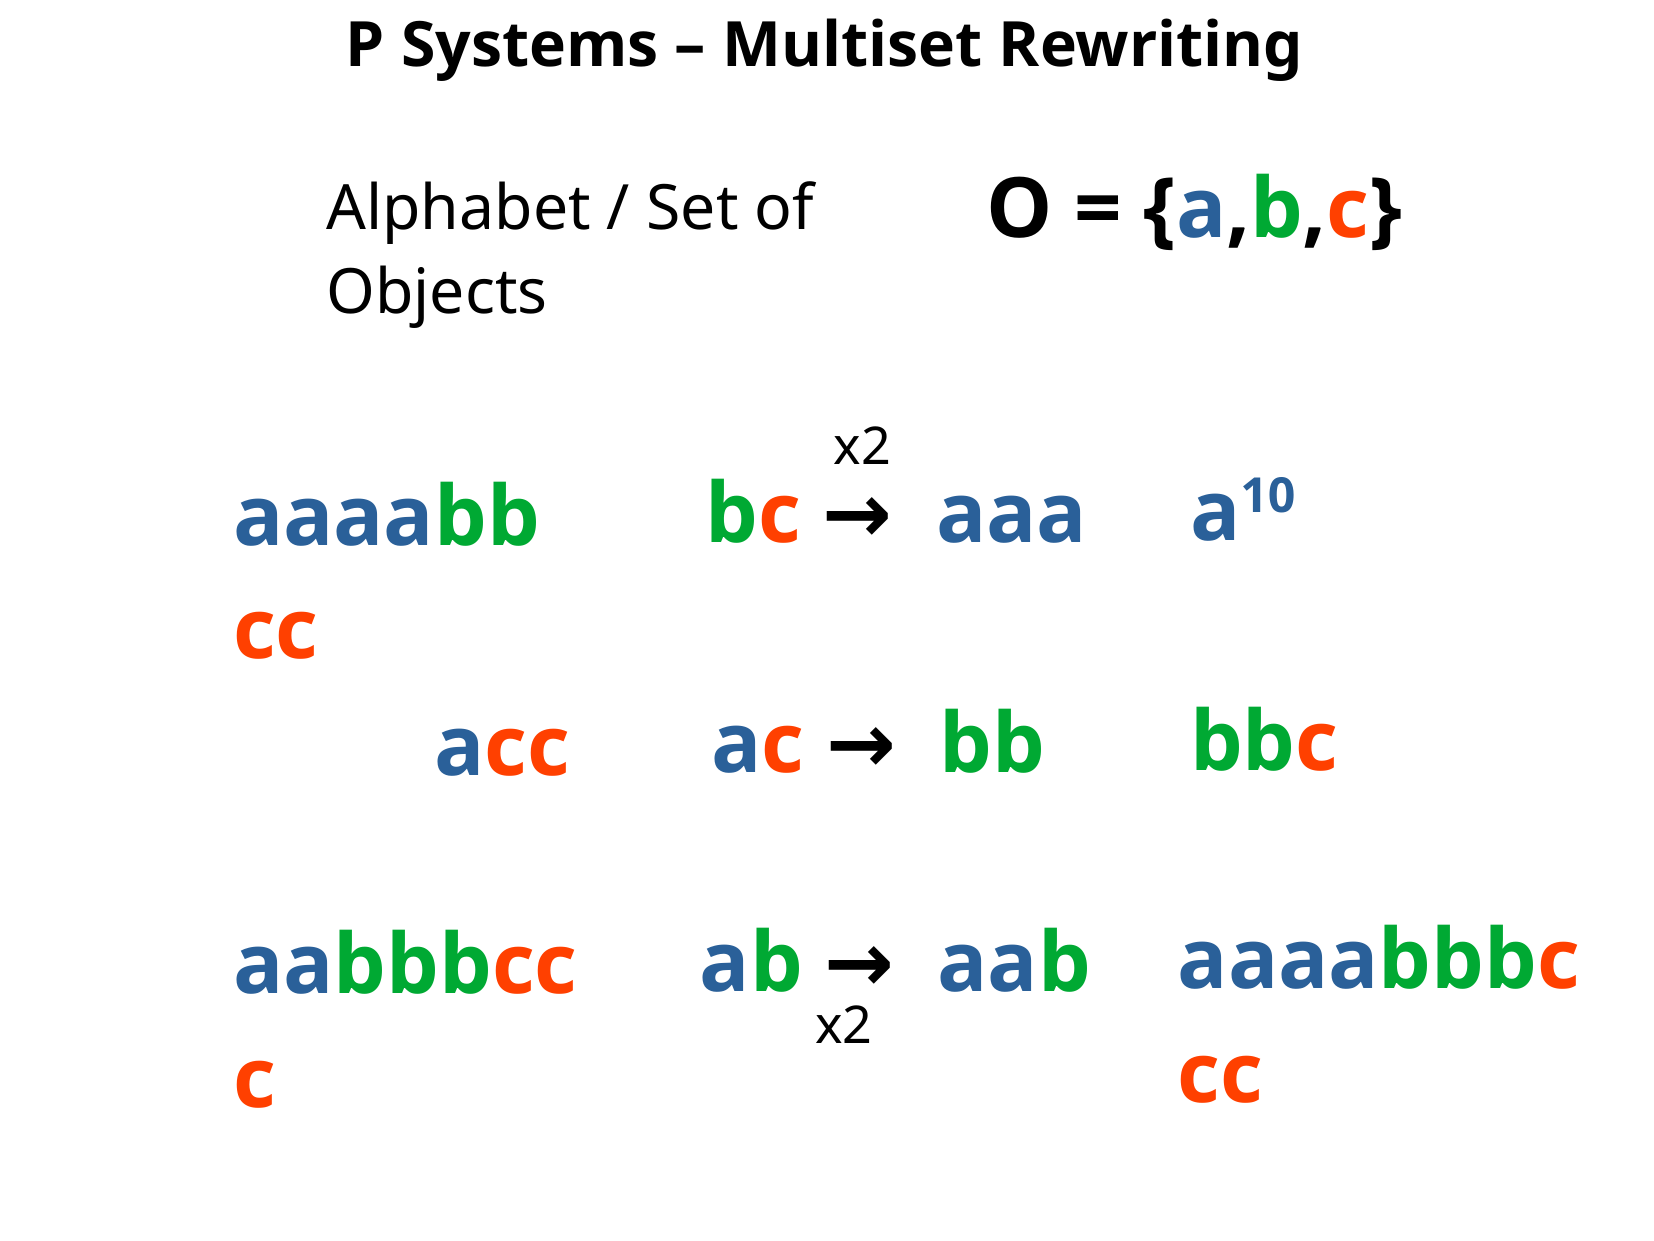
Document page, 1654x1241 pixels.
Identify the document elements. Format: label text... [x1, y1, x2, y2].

text_box aaaabbcc [218, 448, 594, 574]
text_box a10 [1175, 444, 1356, 569]
title P Systems – Multiset Rewriting [0, 1, 1651, 84]
text_box x2 [819, 401, 904, 486]
text_box bbc [1175, 674, 1356, 800]
text_box acc [419, 679, 591, 804]
text_box ac → bb [696, 676, 1028, 801]
text_box O = {a,b,c} [971, 141, 1361, 266]
text_box ab → aab [684, 894, 1056, 1020]
text_box aabbbccc [218, 897, 594, 1023]
text_box x2 [800, 980, 886, 1065]
text_box aaaabbbccc [1163, 892, 1606, 1017]
text_box bc → aaa [690, 445, 1059, 571]
text_box Alphabet / Set of Objects [311, 154, 977, 253]
